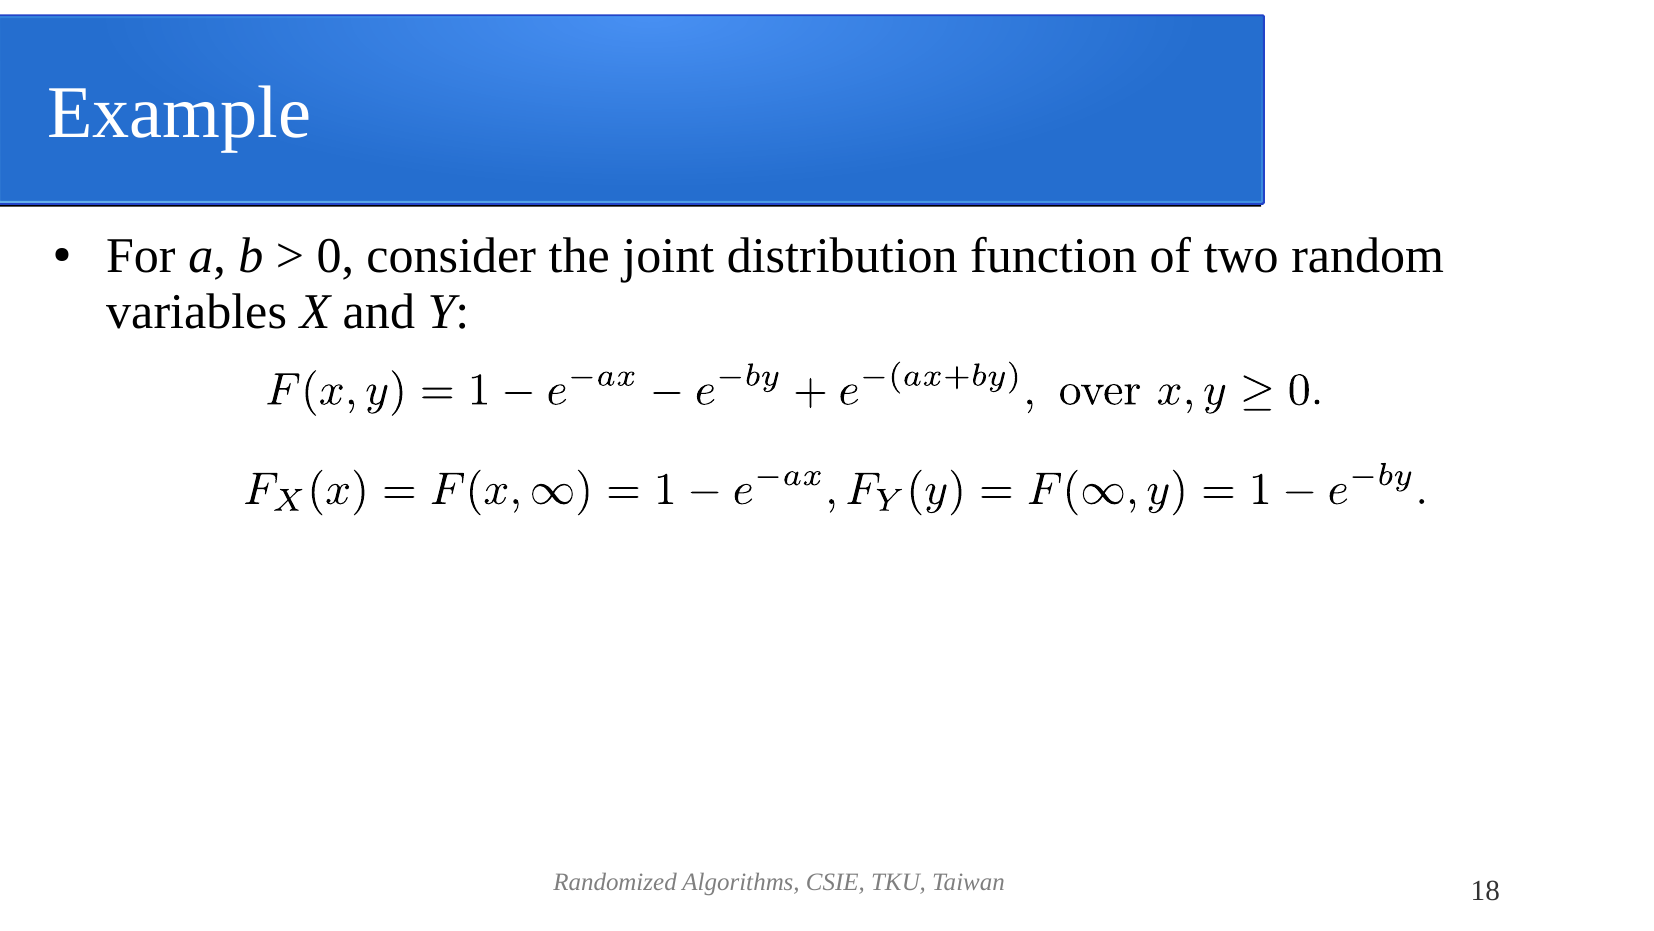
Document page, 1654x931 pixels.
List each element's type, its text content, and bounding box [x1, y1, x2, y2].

title Example [47, 35, 1199, 189]
picture [243, 462, 1425, 516]
list For a, b > 0, consider the joint distribution function of two random variables X and Y: [35, 228, 1524, 768]
picture [263, 359, 1322, 418]
